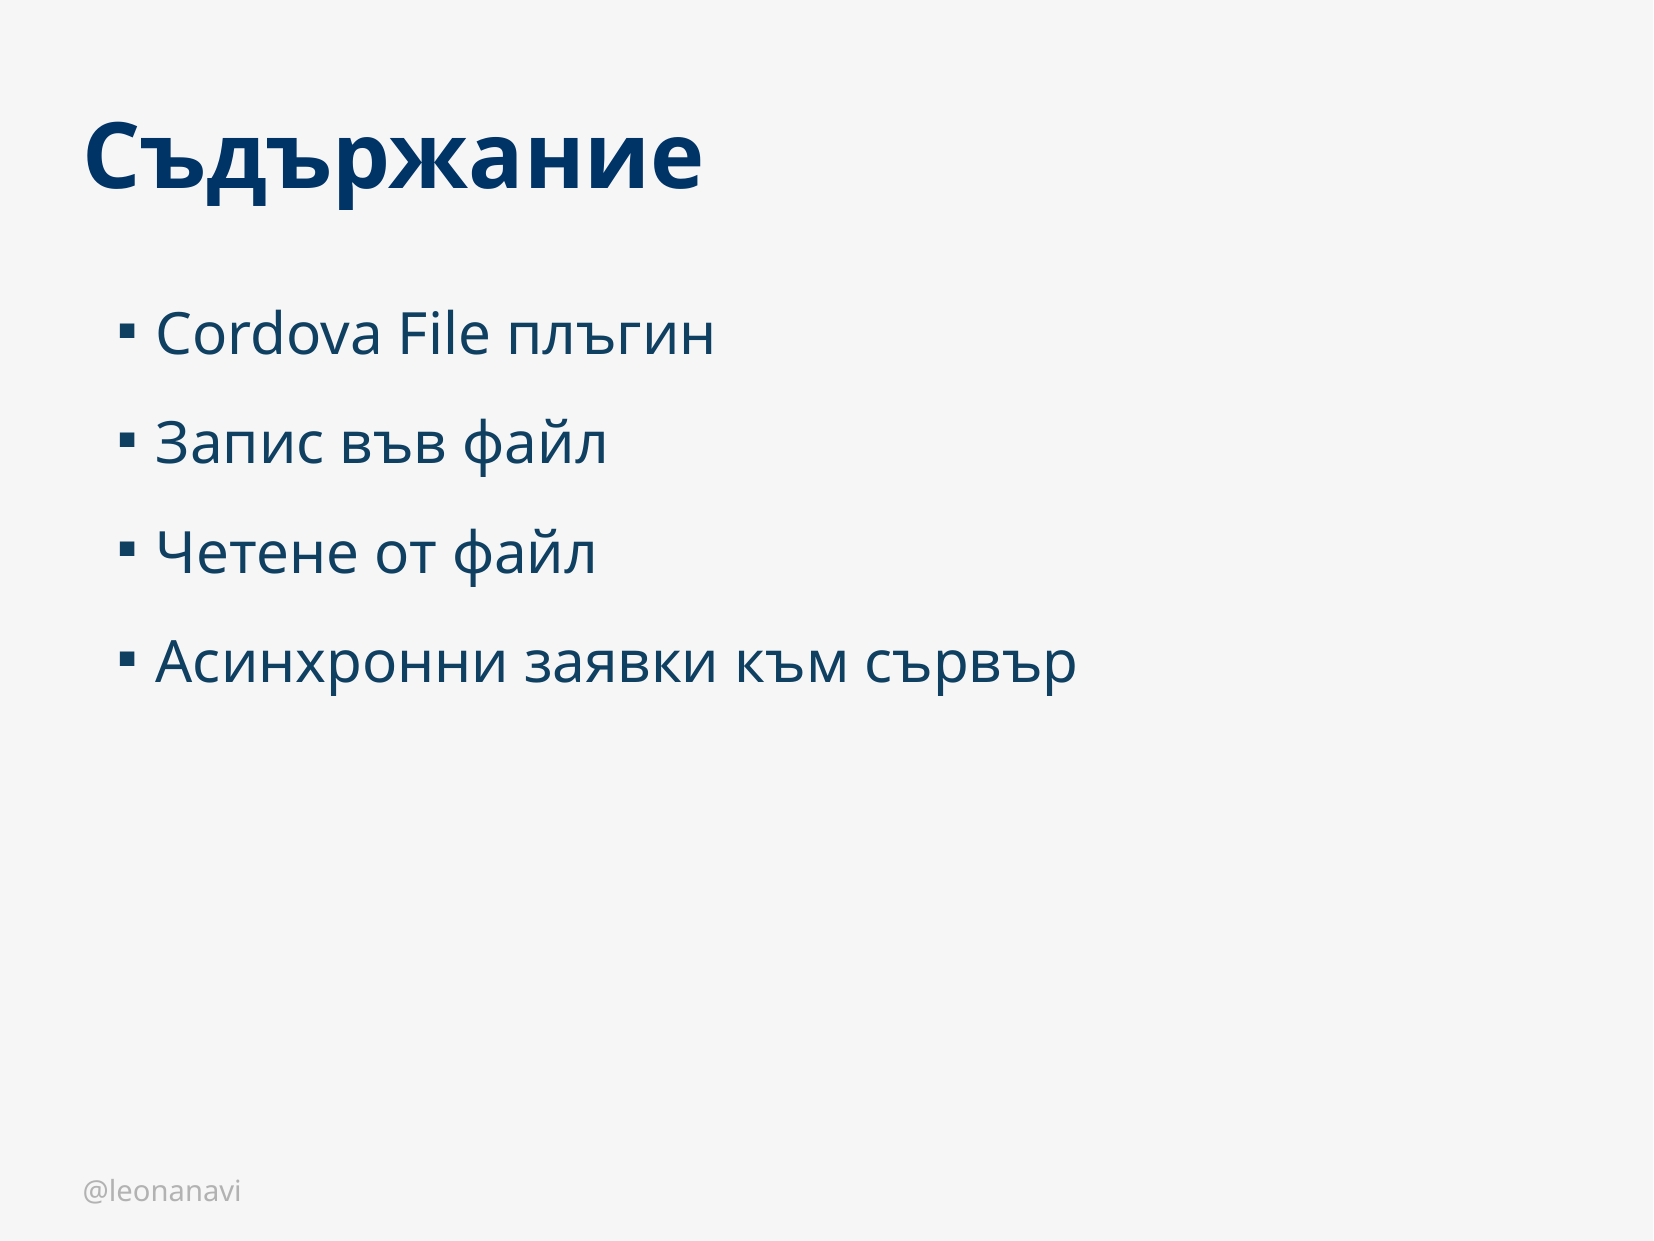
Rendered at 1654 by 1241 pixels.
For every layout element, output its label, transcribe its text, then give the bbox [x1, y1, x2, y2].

title Съдържание [82, 49, 1571, 257]
text_box Cordova File плъгин Запис във файл Четене от файл Асинхронни заявки към сървър [105, 285, 1651, 1009]
